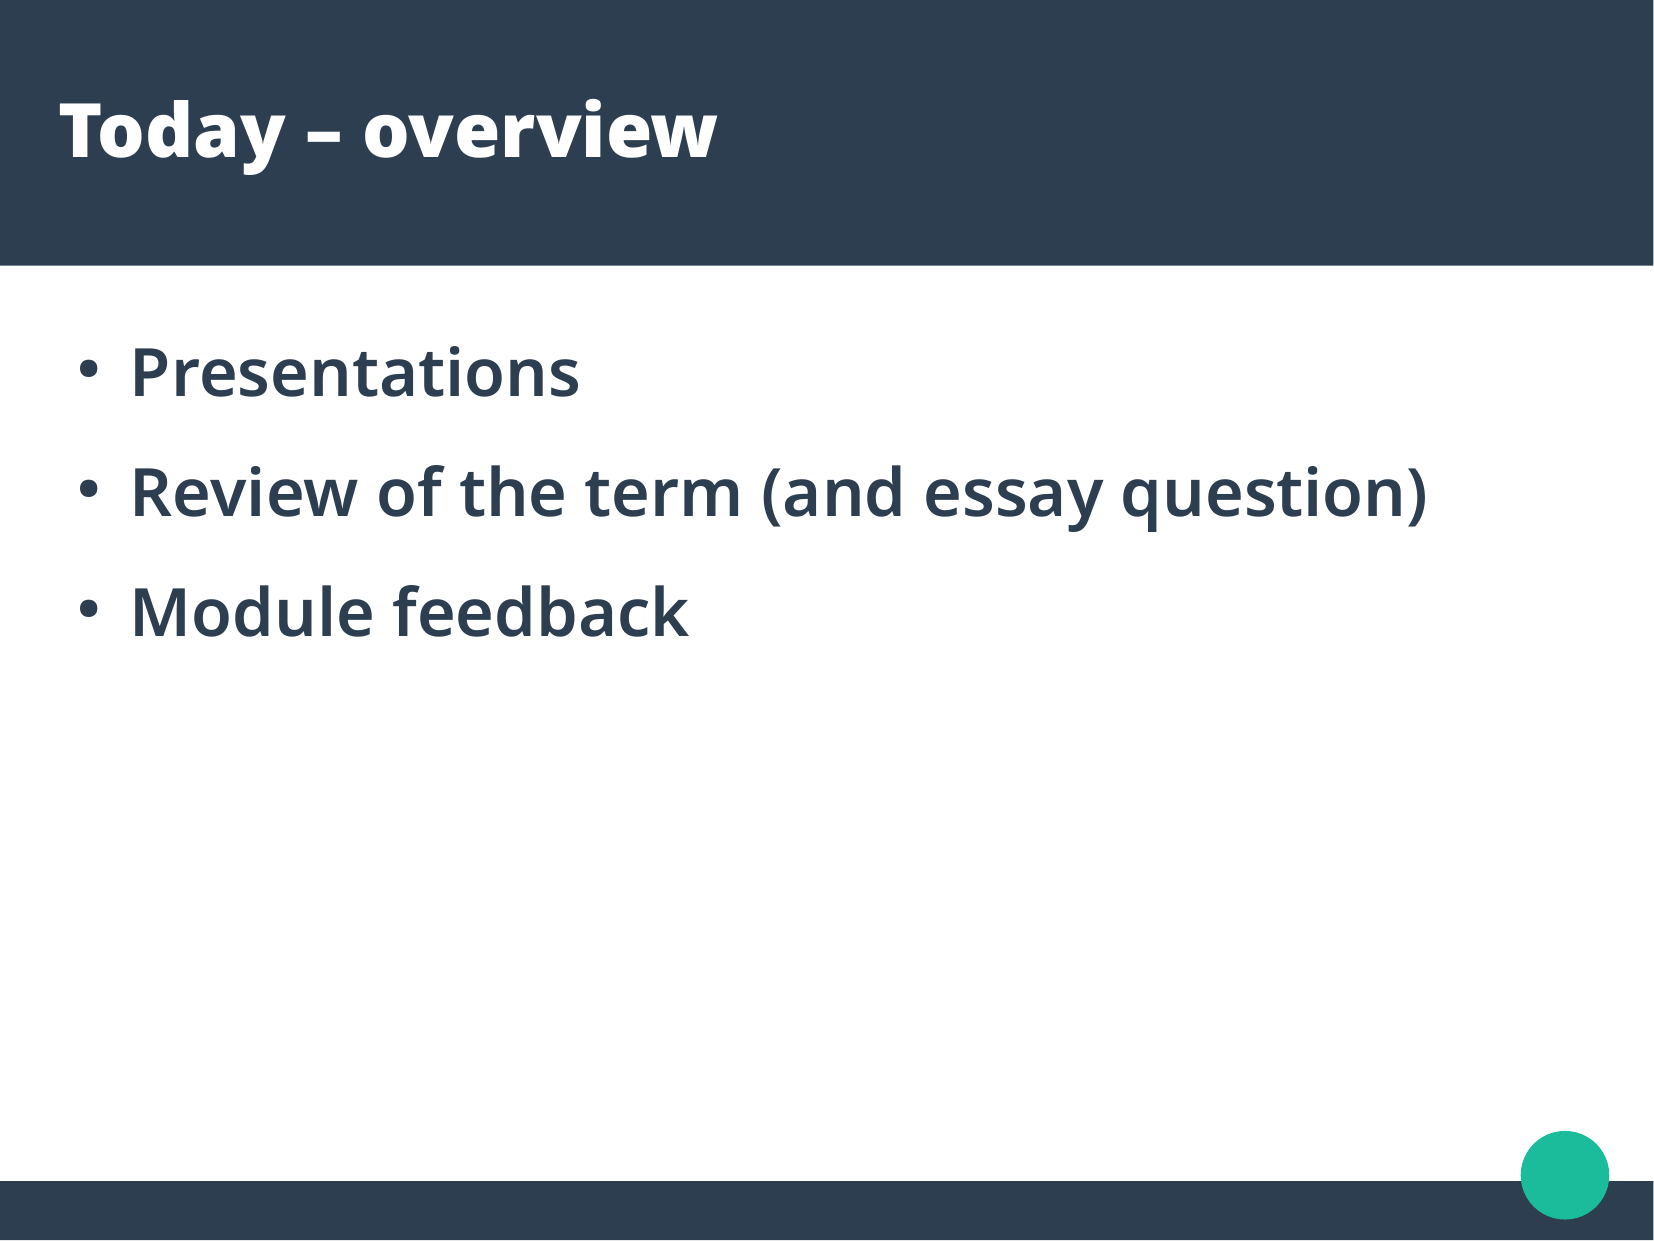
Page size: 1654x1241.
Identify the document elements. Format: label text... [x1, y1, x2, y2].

list Presentations Review of the term (and essay question) Module feedback [59, 324, 1595, 1152]
title Today – overview [59, 49, 1595, 207]
